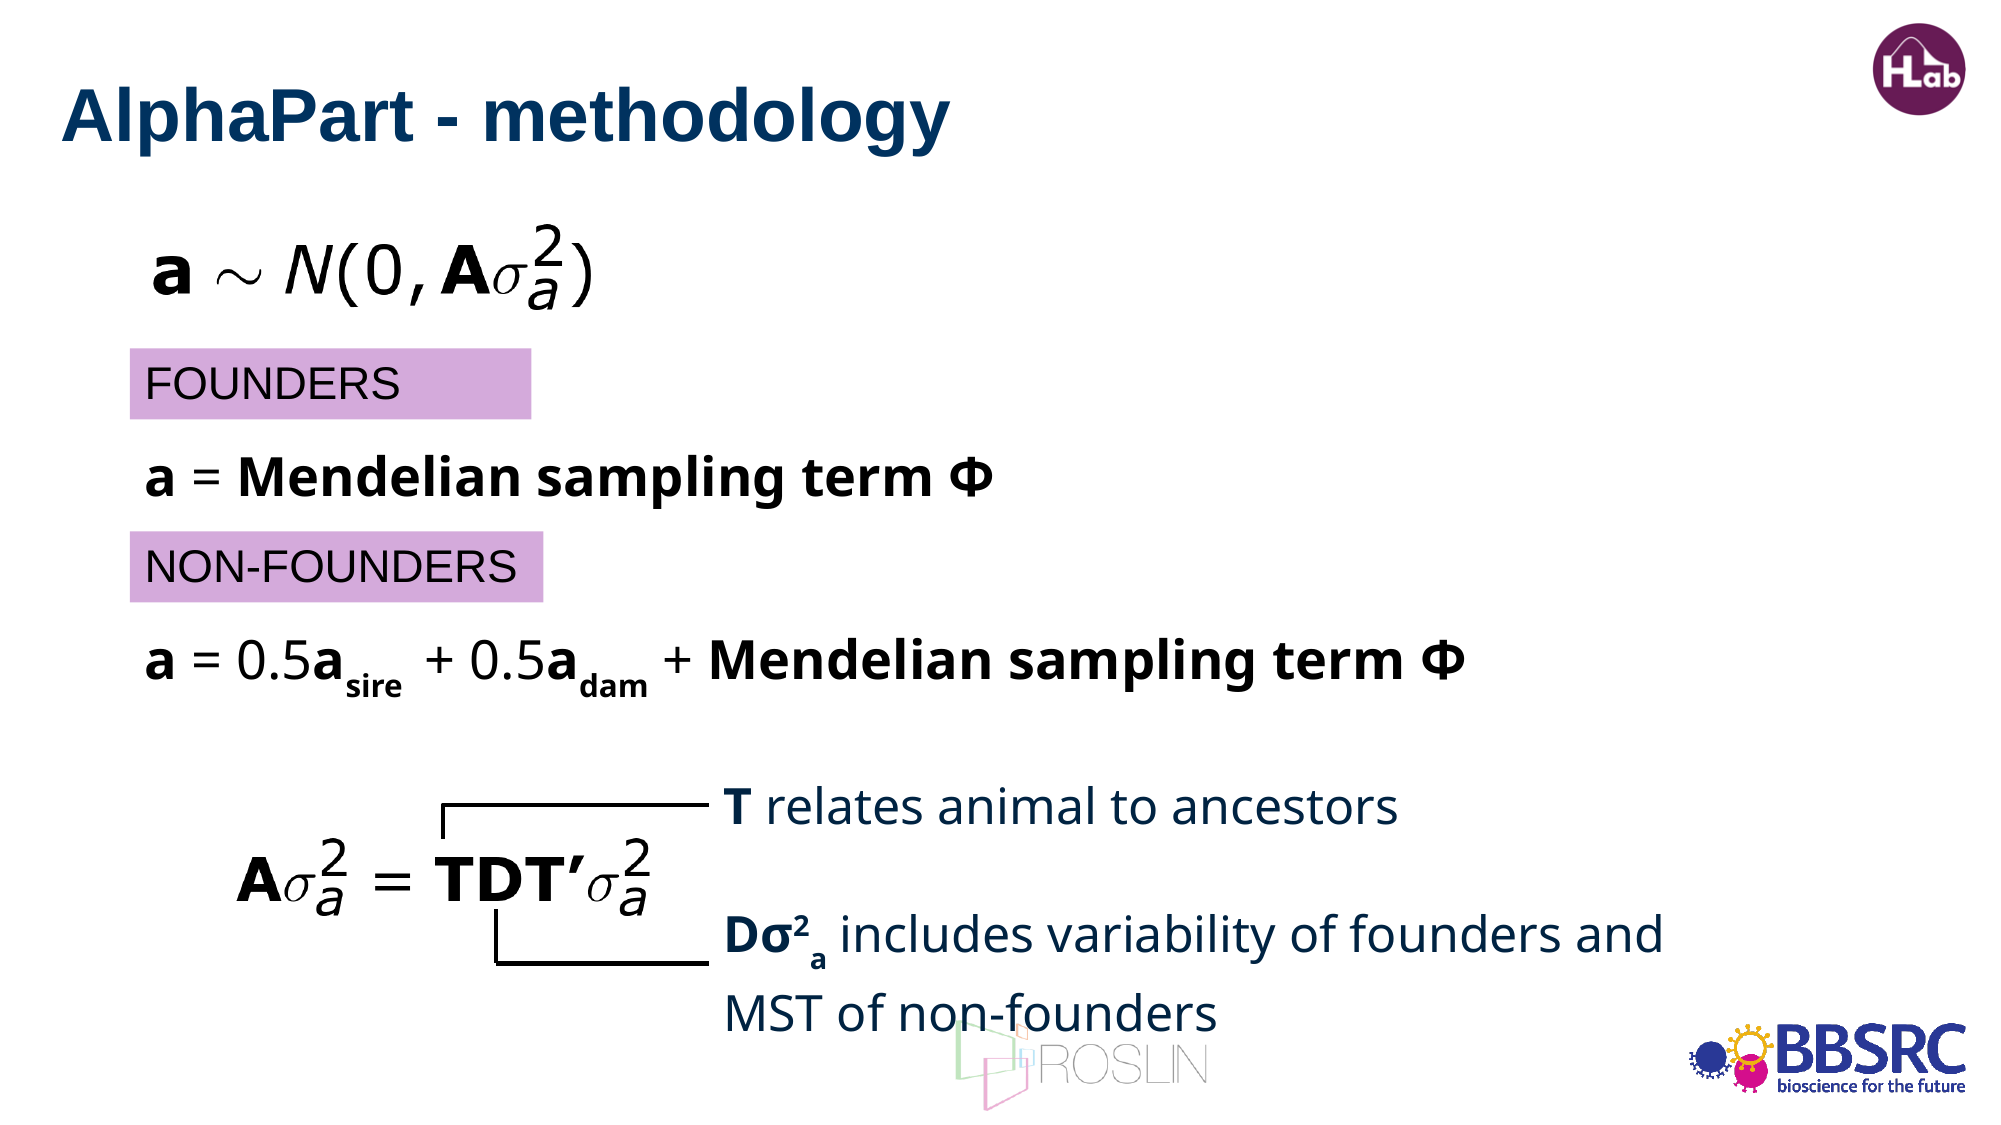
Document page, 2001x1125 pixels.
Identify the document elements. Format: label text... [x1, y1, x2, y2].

text_box T relates animal to ancestors [708, 763, 1548, 839]
text_box Dσ2a includes variability of founders and MST of non-founders [708, 891, 1808, 1040]
text_box NON-FOUNDERS [129, 538, 544, 603]
picture [1872, 21, 1966, 116]
picture [1687, 1020, 1966, 1099]
picture [153, 224, 591, 310]
picture [236, 838, 650, 916]
text_box FOUNDERS [129, 348, 532, 420]
text_box a = 0.5asire + 0.5adam + Mendelian sampling term Φ [129, 614, 1725, 721]
text_box AlphaPart - methodology [46, 59, 1926, 166]
text_box a = Mendelian sampling term Φ [129, 431, 1725, 538]
picture [948, 1040, 1220, 1125]
